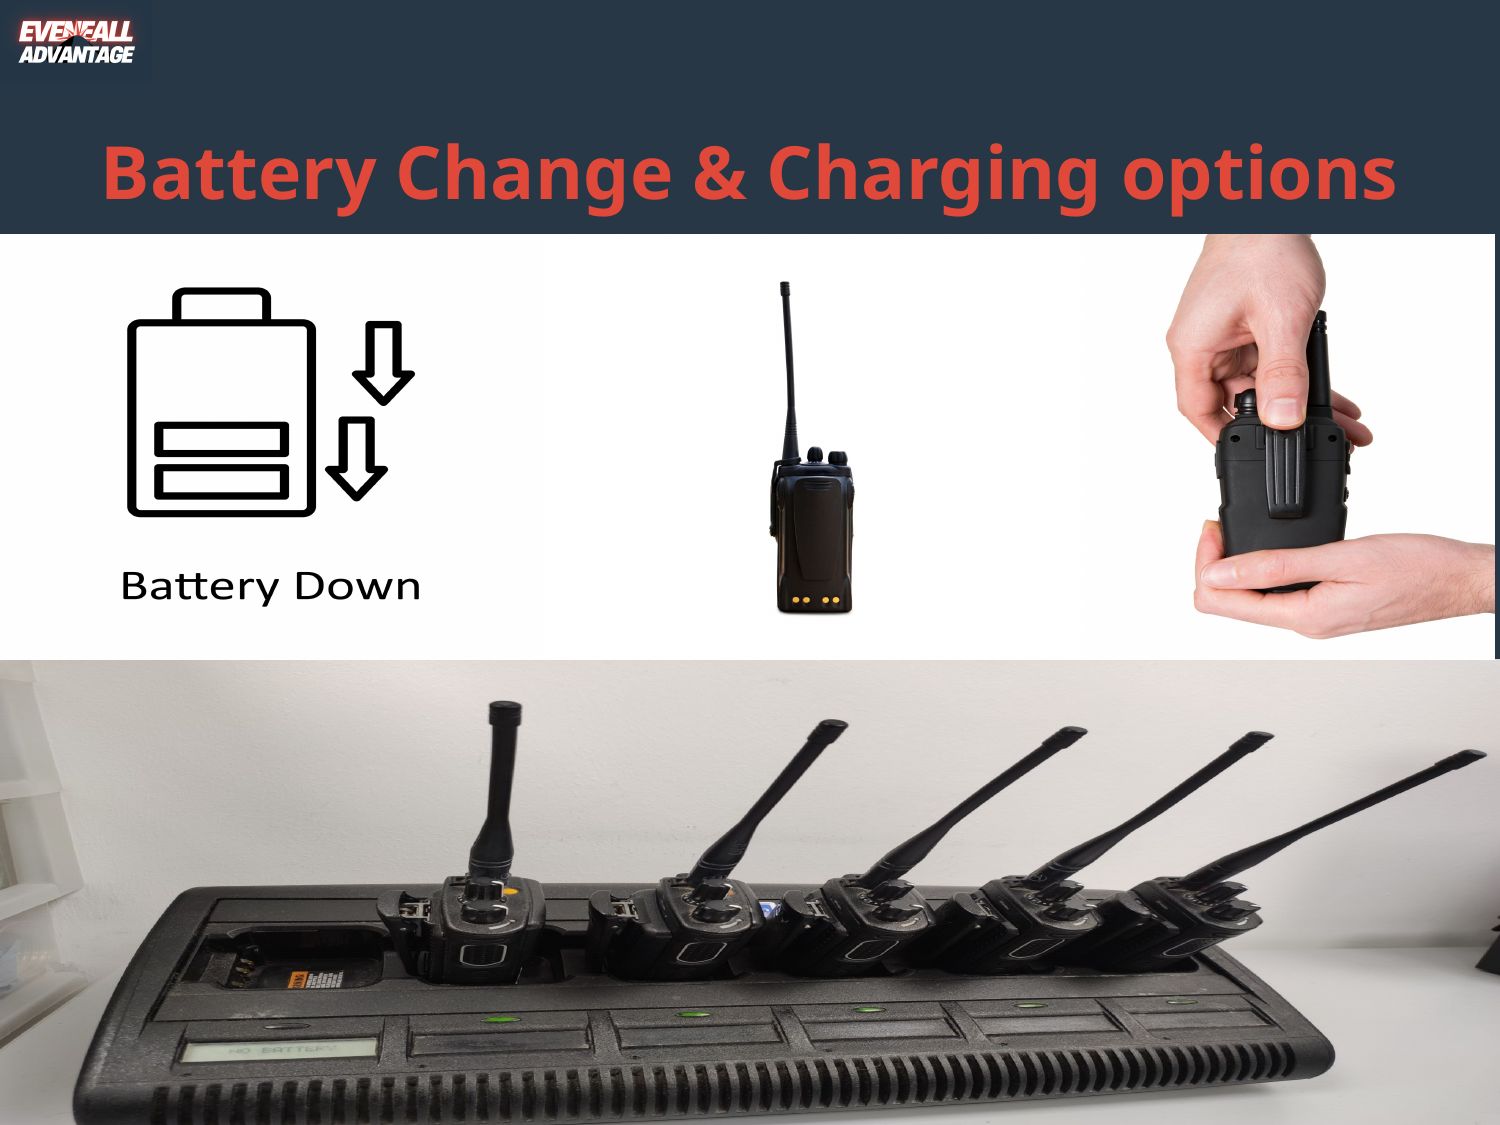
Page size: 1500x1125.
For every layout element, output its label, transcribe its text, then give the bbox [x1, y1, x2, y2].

picture [0, 0, 152, 83]
picture [0, 234, 1500, 1125]
title Battery Change & Charging options [75, 76, 1425, 234]
